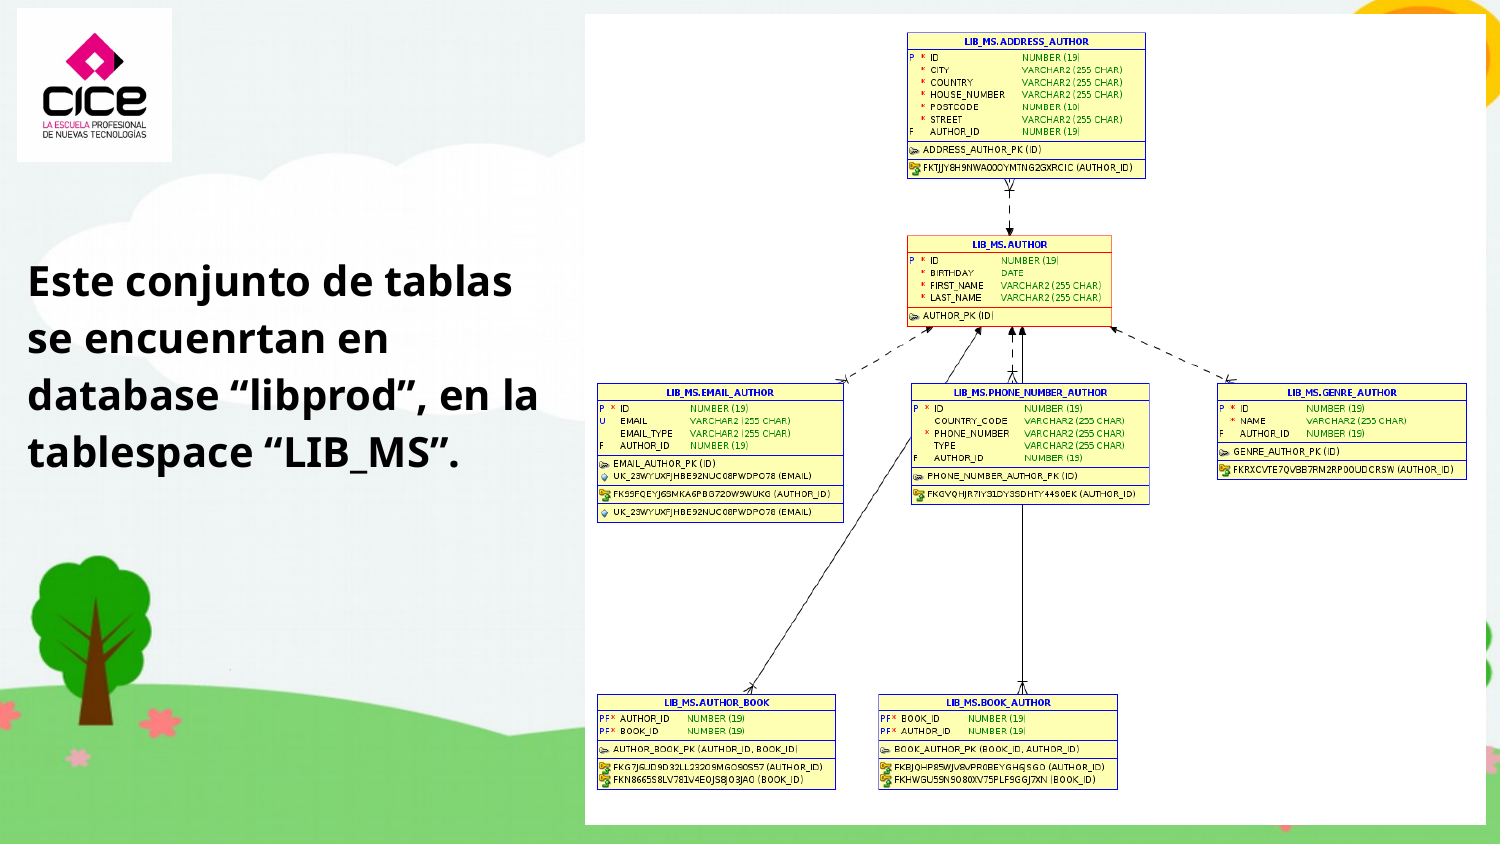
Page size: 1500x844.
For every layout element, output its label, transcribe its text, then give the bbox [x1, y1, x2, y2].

picture [0, 0, 1500, 844]
title Este conjunto de tablas se encuenrtan en database “libprod”, en la tablespace “LIB_MS”. [27, 265, 556, 466]
